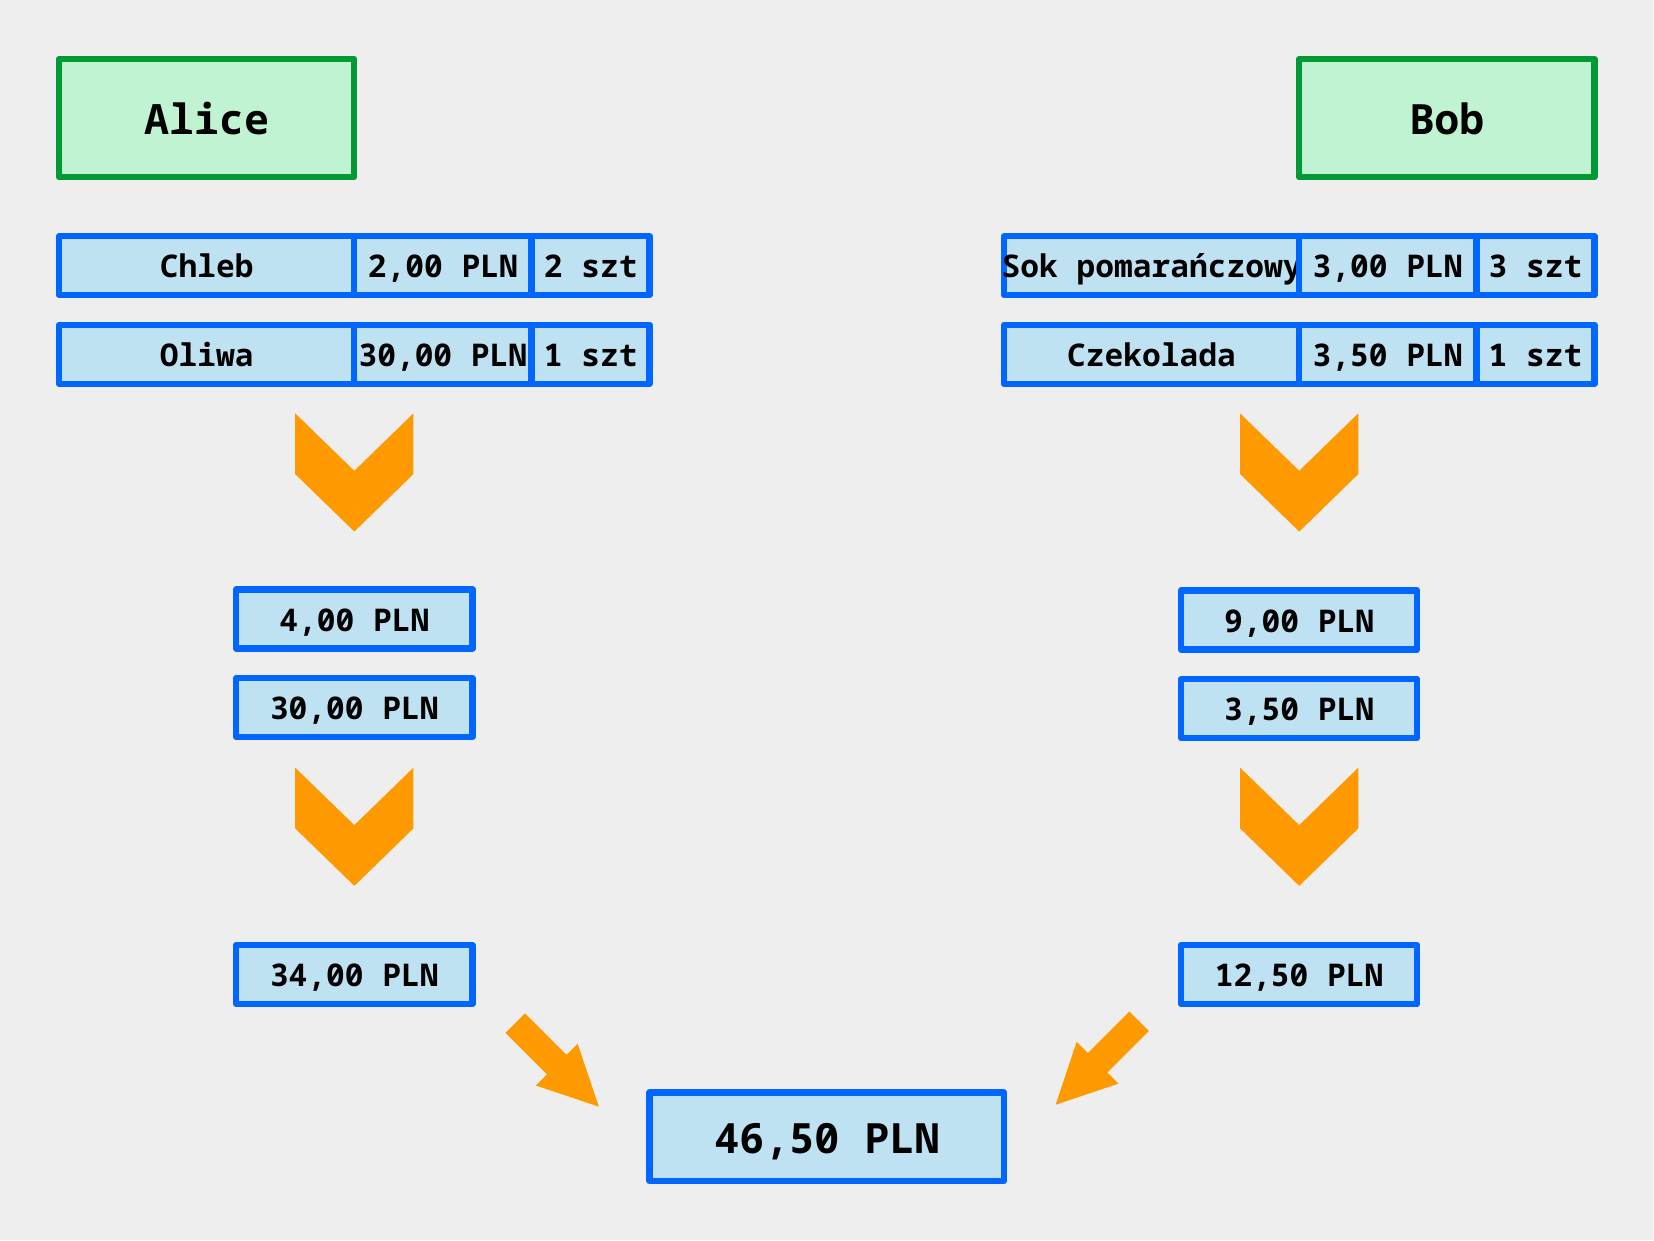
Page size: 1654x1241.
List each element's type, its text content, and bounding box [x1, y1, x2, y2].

text_box 30,00 PLN [236, 678, 473, 738]
text_box Czekolada [1003, 324, 1299, 384]
text_box [295, 413, 414, 532]
text_box [1240, 413, 1359, 532]
text_box 2,00 PLN [354, 236, 531, 296]
text_box 46,50 PLN [649, 1092, 1004, 1182]
text_box [505, 1013, 599, 1107]
text_box 12,50 PLN [1181, 944, 1418, 1004]
text_box [1240, 767, 1359, 886]
text_box Bob [1299, 59, 1595, 178]
text_box Sok pomarańczowy [1003, 236, 1299, 296]
text_box Oliwa [59, 324, 354, 384]
text_box 3 szt [1476, 236, 1595, 296]
text_box 9,00 PLN [1181, 590, 1418, 650]
text_box 4,00 PLN [236, 589, 473, 649]
text_box 30,00 PLN [354, 324, 531, 384]
text_box [1055, 1011, 1149, 1105]
text_box 2 szt [531, 236, 650, 296]
text_box 3,50 PLN [1299, 324, 1476, 384]
text_box [295, 767, 414, 886]
text_box 3,00 PLN [1299, 236, 1476, 296]
text_box 1 szt [1476, 324, 1595, 384]
text_box 34,00 PLN [236, 944, 473, 1004]
text_box 3,50 PLN [1181, 679, 1418, 739]
text_box 1 szt [531, 324, 650, 384]
text_box Alice [59, 59, 355, 178]
text_box Chleb [59, 236, 354, 296]
